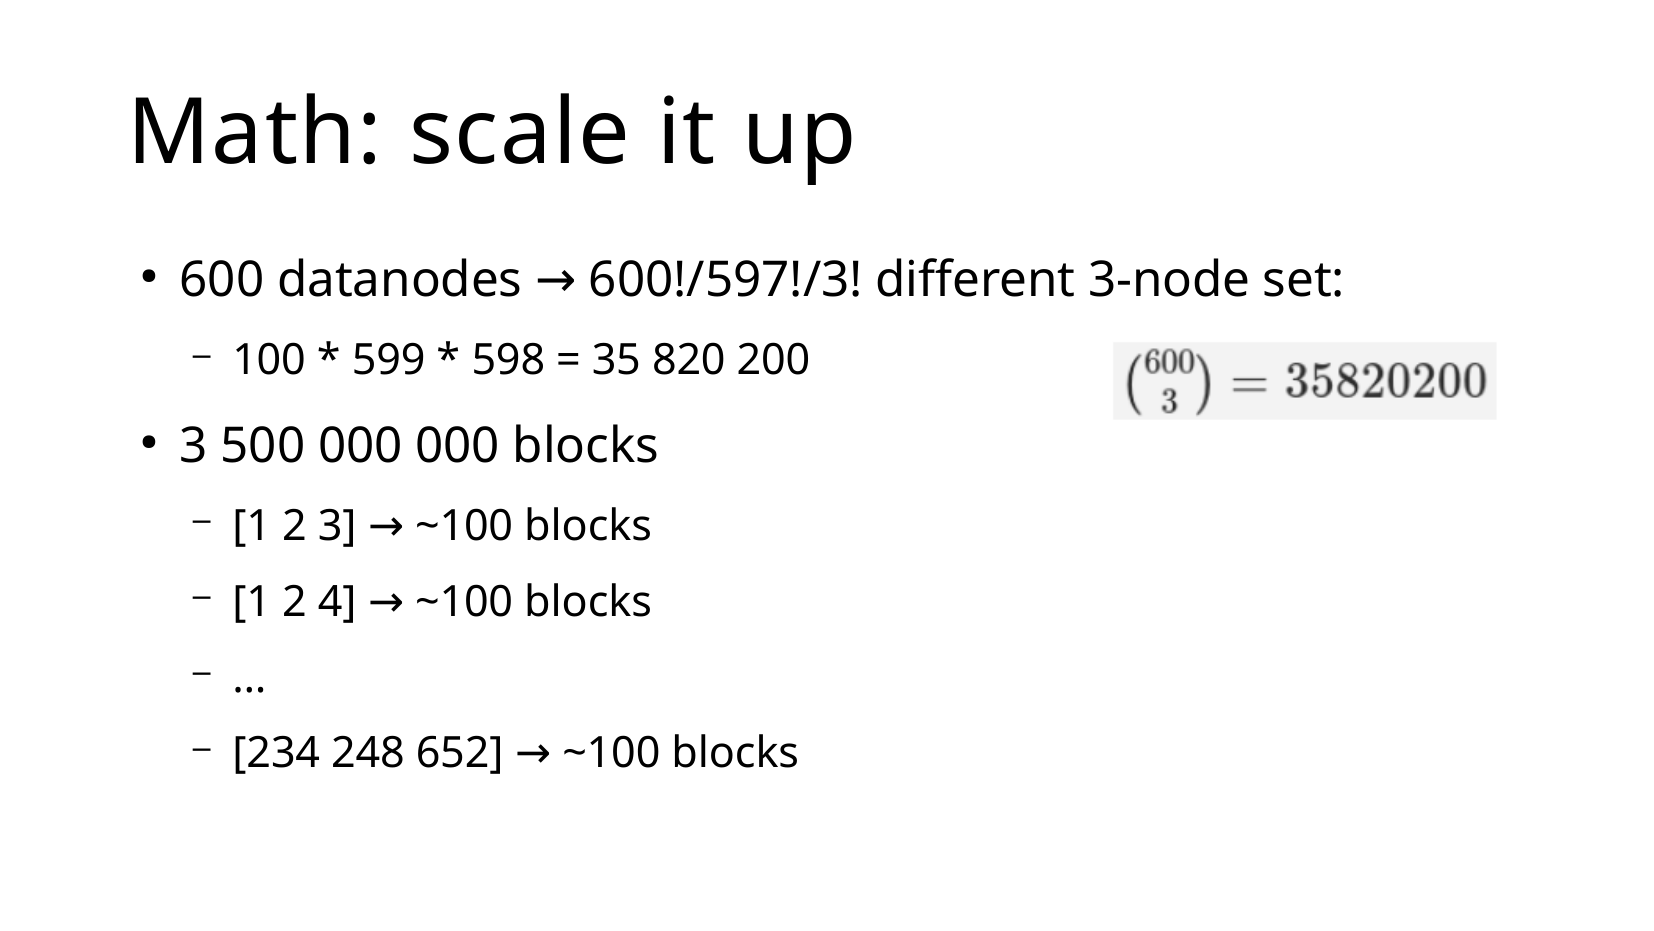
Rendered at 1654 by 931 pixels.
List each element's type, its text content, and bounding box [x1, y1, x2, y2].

picture [1101, 333, 1514, 431]
list 600 datanodes → 600!/597!/3! different 3-node set: 100 * 599 * 598 = 35 820 200 3 500 000 000 blocks [1 2 3] → ~100 blocks [1 2 4] → ~100 blocks … [234 248 652] → ~100 blocks [127, 244, 1527, 784]
title Math: scale it up [127, 69, 1654, 187]
